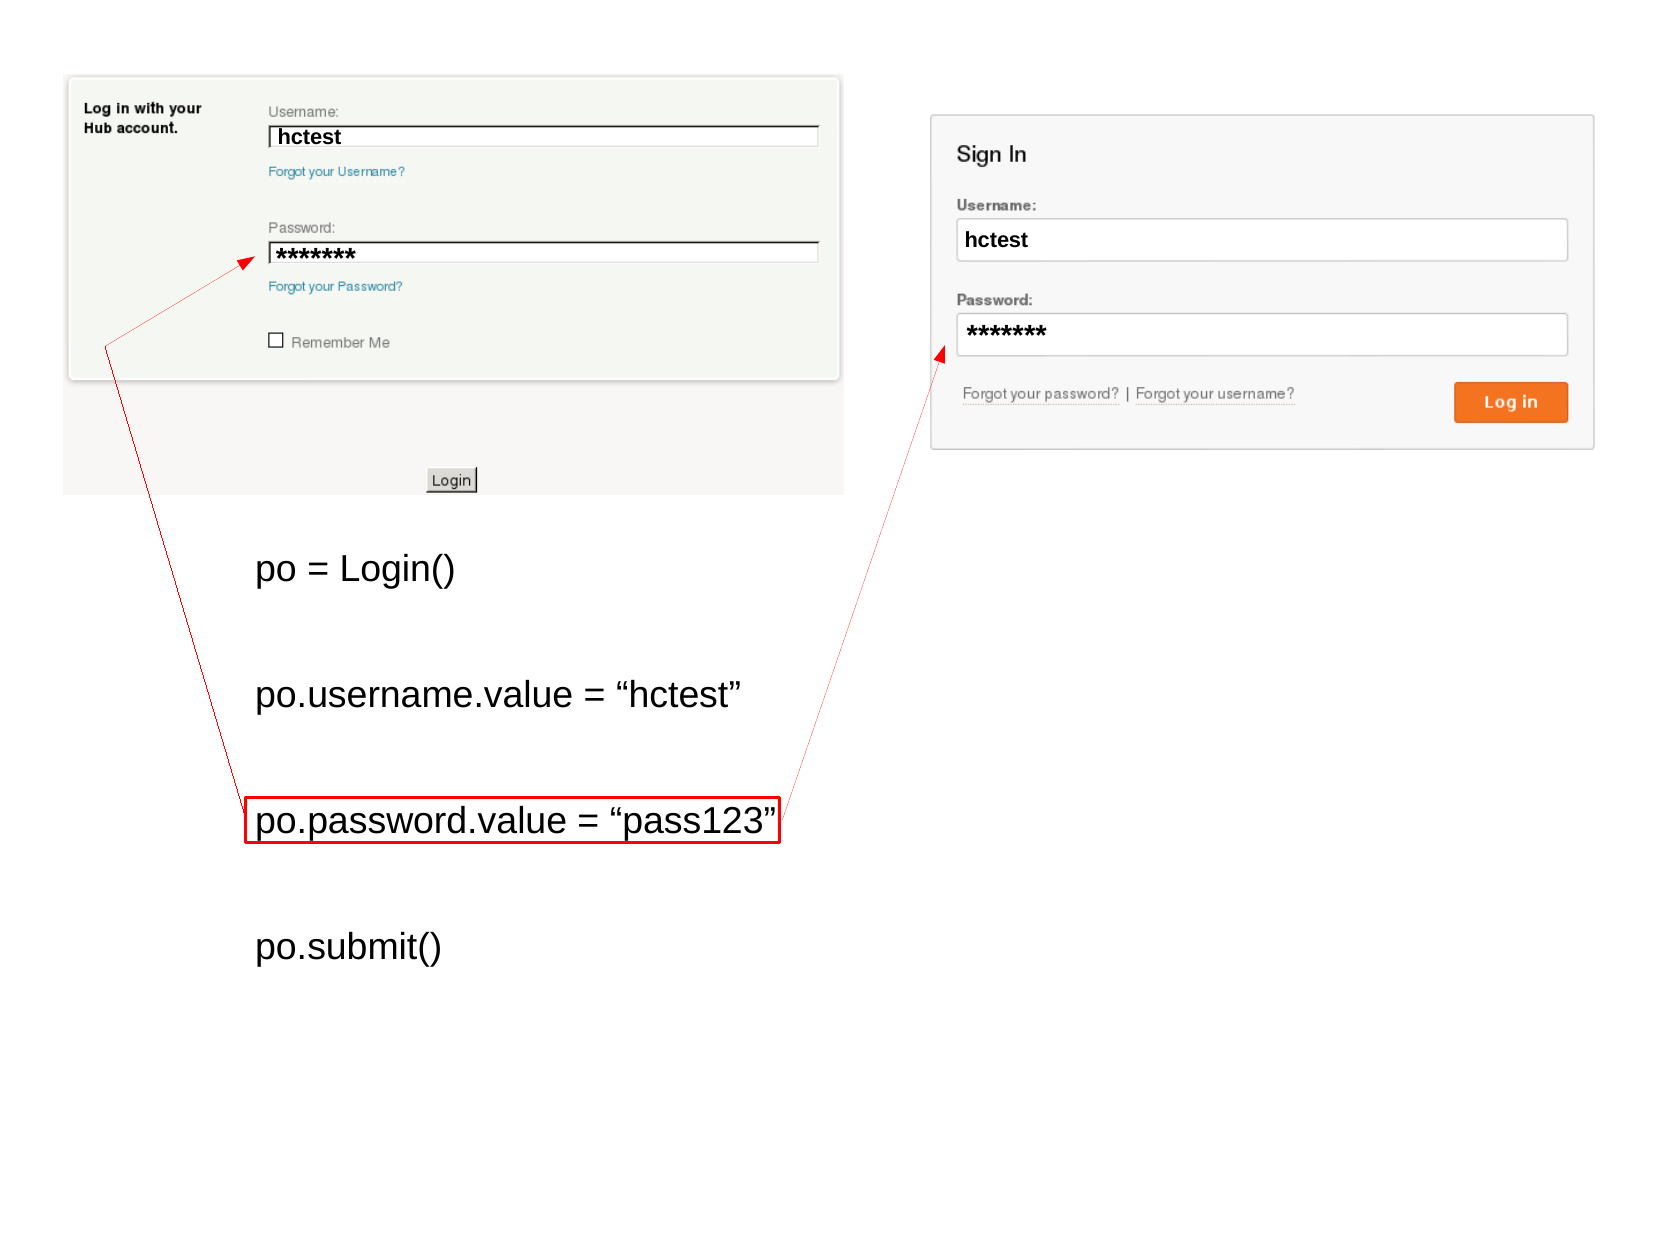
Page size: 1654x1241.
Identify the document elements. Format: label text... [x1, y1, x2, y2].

text_box ******* [951, 311, 1061, 359]
picture [929, 112, 1596, 450]
picture [63, 74, 844, 495]
text_box hctest [949, 220, 1044, 260]
text_box po = Login() po.username.value = “hctest” po.password.value = “pass123” po.submit() [240, 540, 1396, 991]
text_box hctest [263, 117, 357, 157]
text_box ******* [261, 234, 370, 283]
